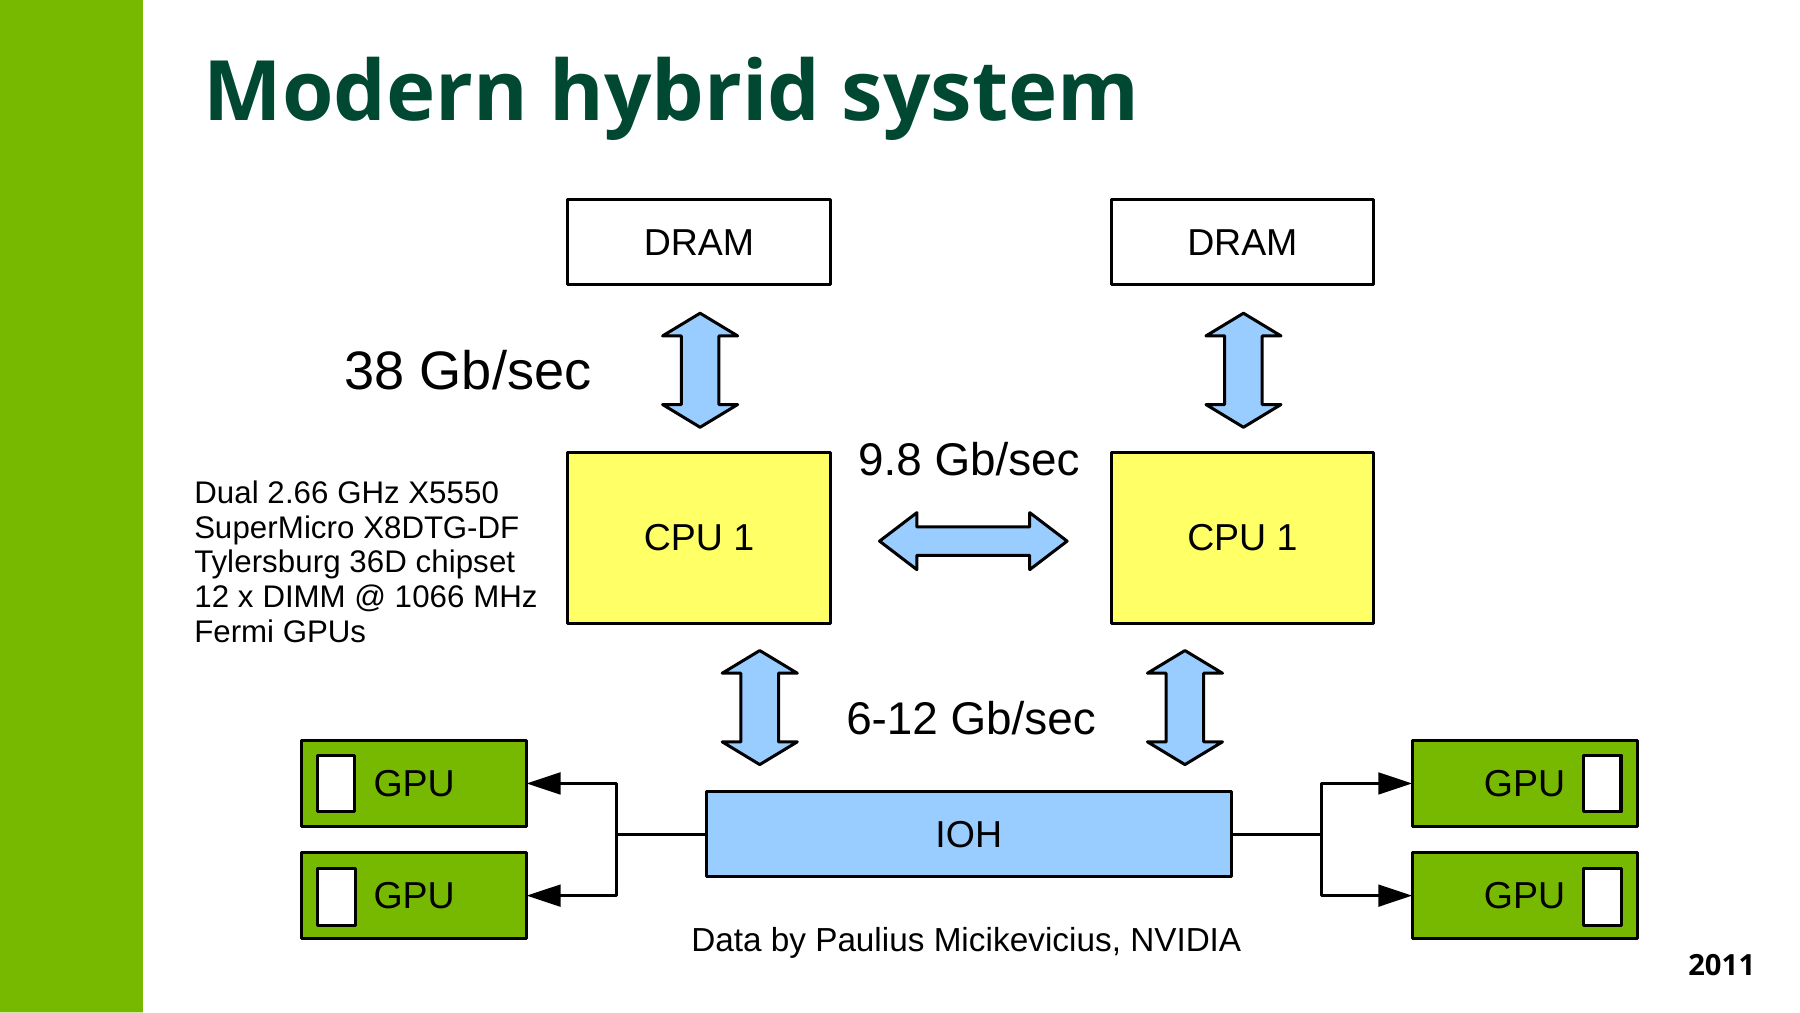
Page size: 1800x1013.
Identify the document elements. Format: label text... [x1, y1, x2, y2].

text_box DRAM [1111, 211, 1374, 285]
text_box 9.8 Gb/sec [843, 426, 1095, 494]
text_box CPU 1 [567, 452, 831, 624]
text_box [317, 755, 355, 812]
text_box GPU [1412, 740, 1638, 827]
text_box 6-12 Gb/sec [831, 685, 1111, 752]
text_box [317, 868, 356, 926]
text_box IOH [706, 791, 1232, 877]
text_box [722, 657, 798, 765]
text_box [1205, 313, 1282, 428]
text_box Dual 2.66 GHz X5550 SuperMicro X8DTG-DF Tylersburg 36D chipset 12 x DIMM @ 1066 MHz Fermi GPUs [179, 467, 771, 657]
text_box Data by Paulius Micikevicius, NVIDIA [676, 914, 1258, 967]
text_box DRAM [567, 211, 831, 285]
text_box CPU 1 [1111, 452, 1374, 624]
text_box [1583, 755, 1622, 812]
text_box [1583, 868, 1622, 926]
text_box GPU [301, 740, 527, 827]
text_box [662, 313, 738, 428]
title Modern hybrid system [188, 40, 1733, 211]
text_box [879, 512, 1068, 570]
text_box 38 Gb/sec [329, 332, 607, 409]
text_box GPU [1412, 852, 1638, 939]
text_box GPU [301, 852, 527, 939]
text_box [1147, 650, 1223, 765]
